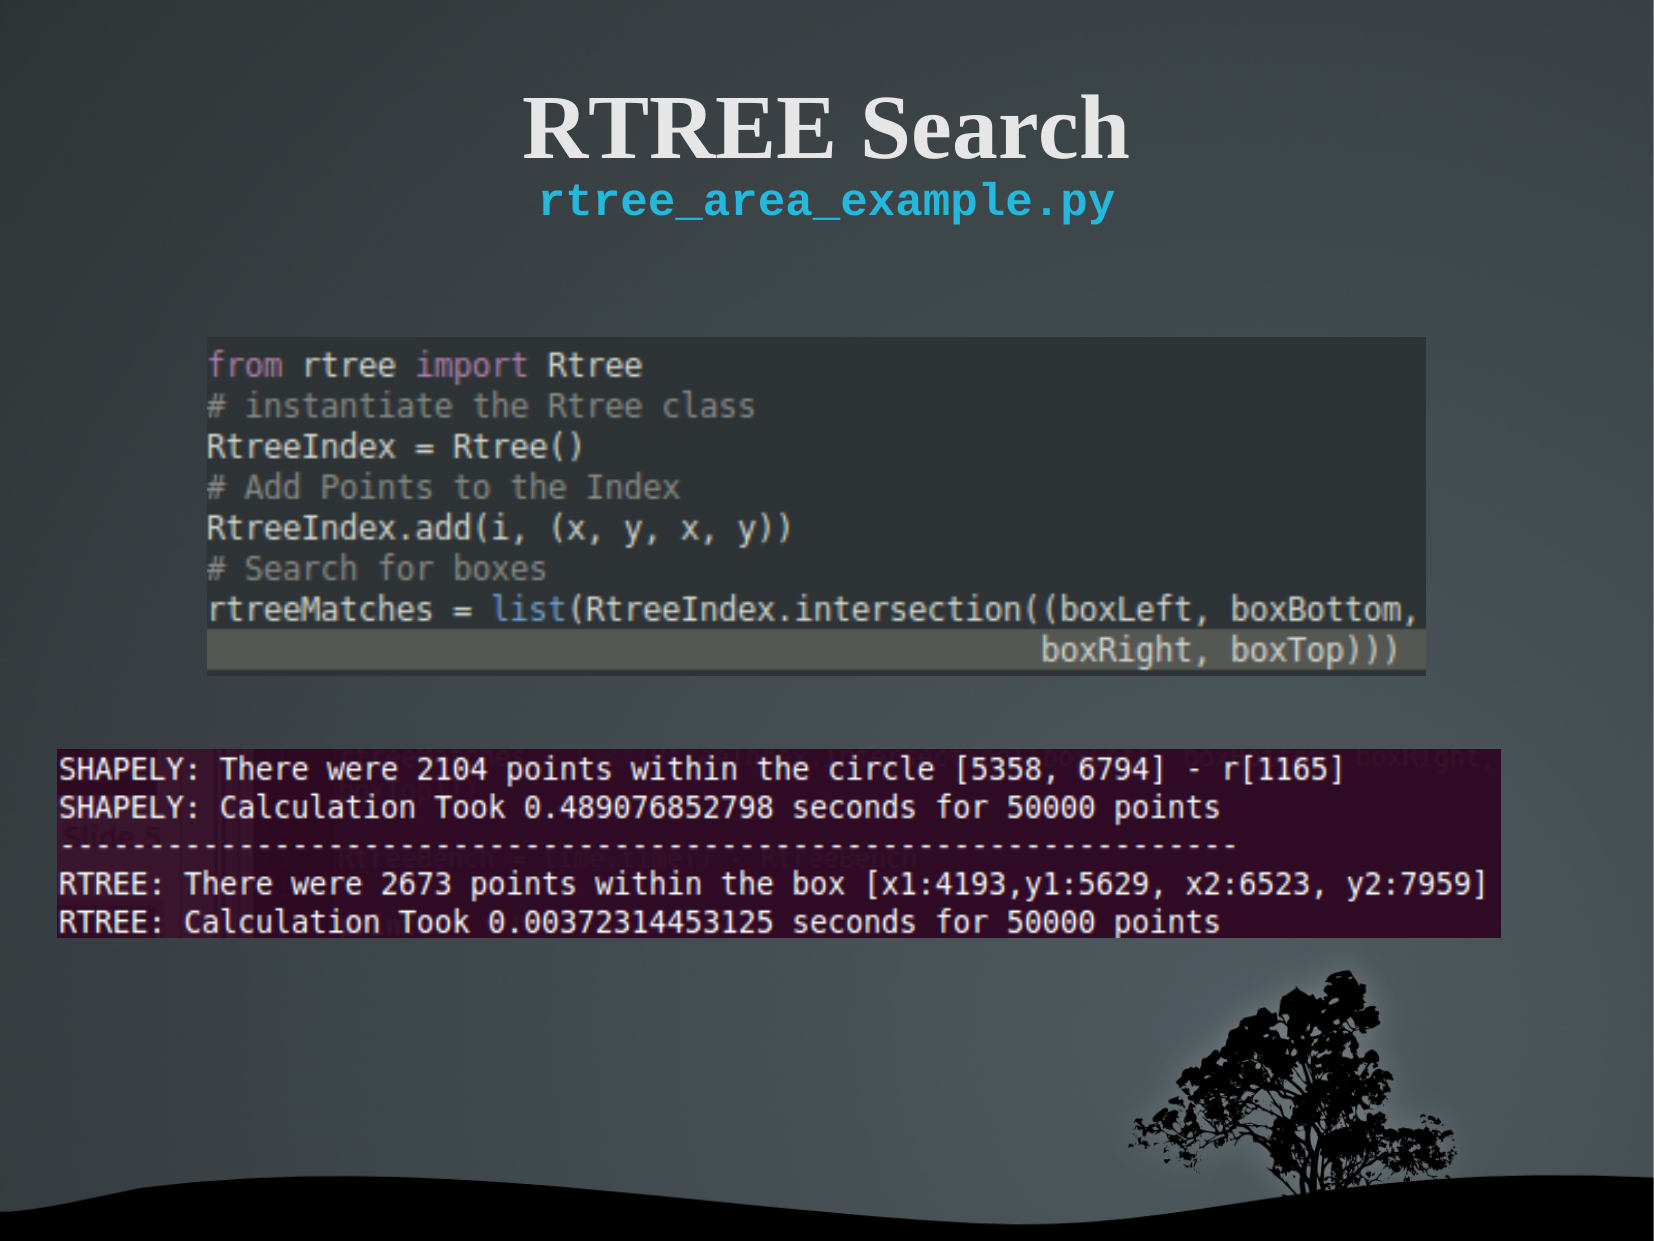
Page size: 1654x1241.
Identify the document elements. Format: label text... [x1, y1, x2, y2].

title RTREE Search rtree_area_example.py [82, 56, 1571, 250]
picture [0, 0, 1654, 1241]
